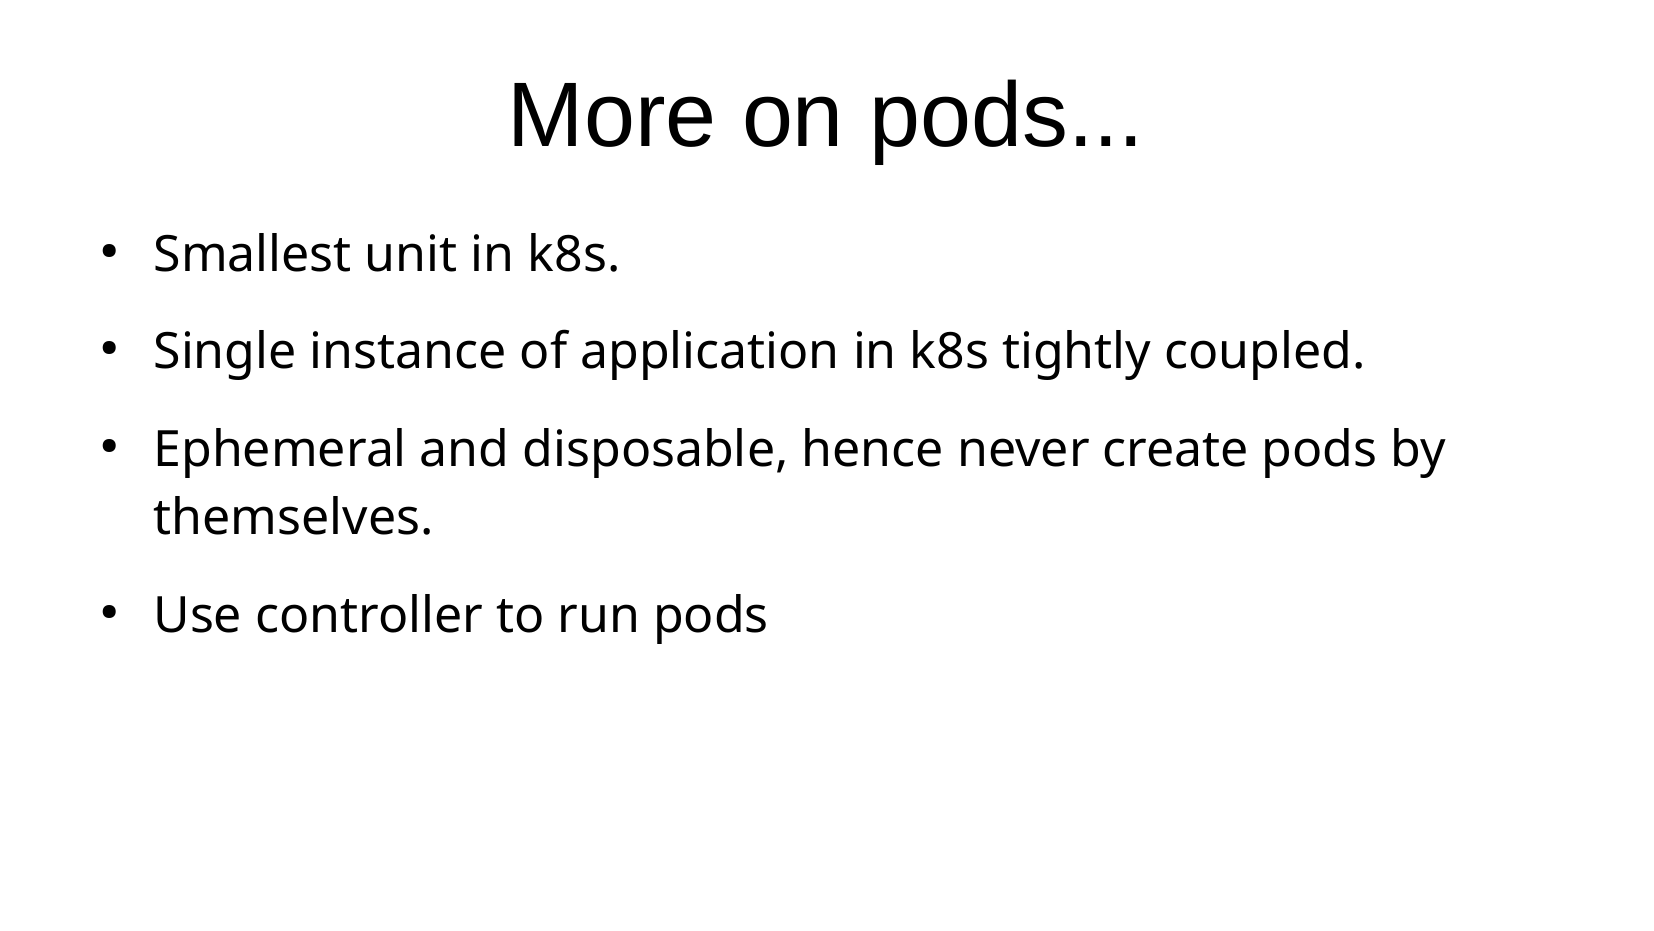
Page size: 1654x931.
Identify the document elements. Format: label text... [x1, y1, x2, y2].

list Smallest unit in k8s. Single instance of application in k8s tightly coupled. Ephemeral and disposable, hence never create pods by themselves. Use controller to run pods [82, 217, 1571, 758]
title More on pods... [82, 37, 1571, 193]
